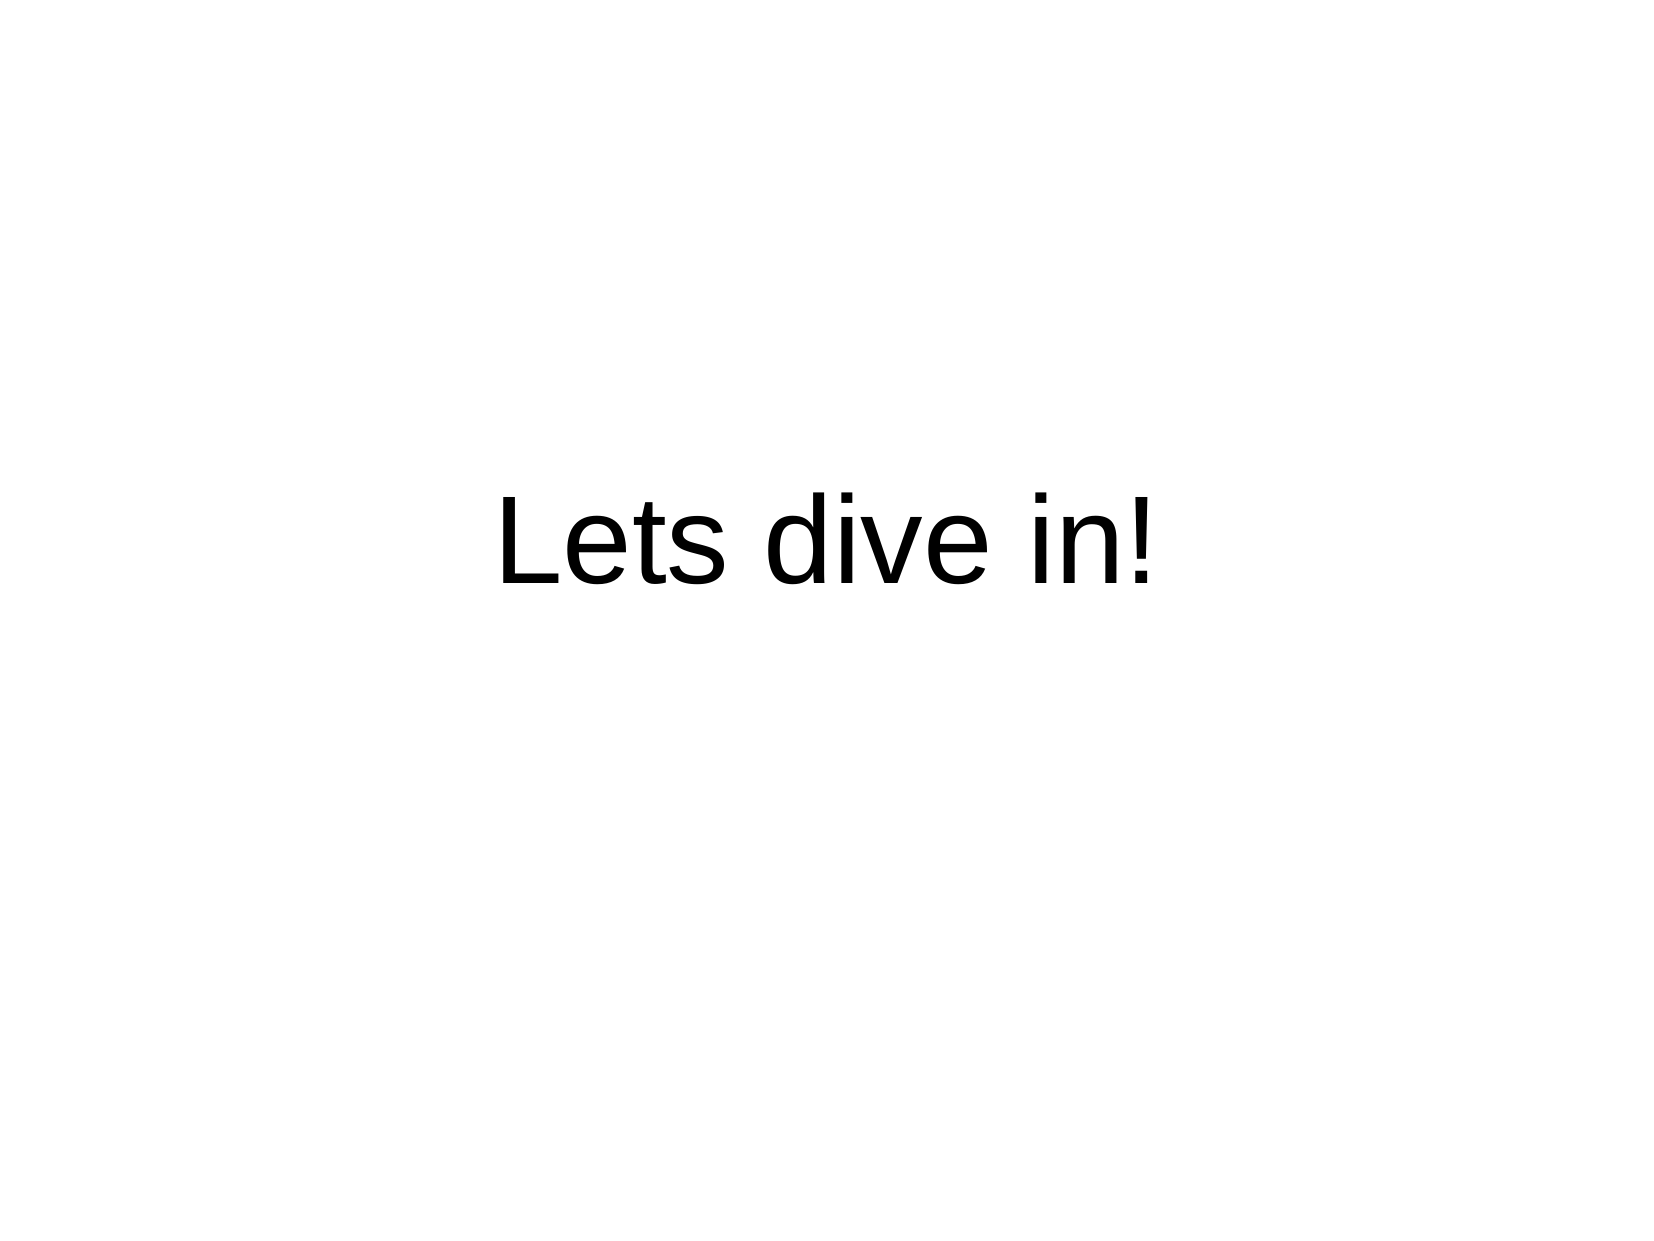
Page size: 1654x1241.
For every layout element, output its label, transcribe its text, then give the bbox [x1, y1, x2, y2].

subtitle Lets dive in! [82, 70, 1571, 1010]
